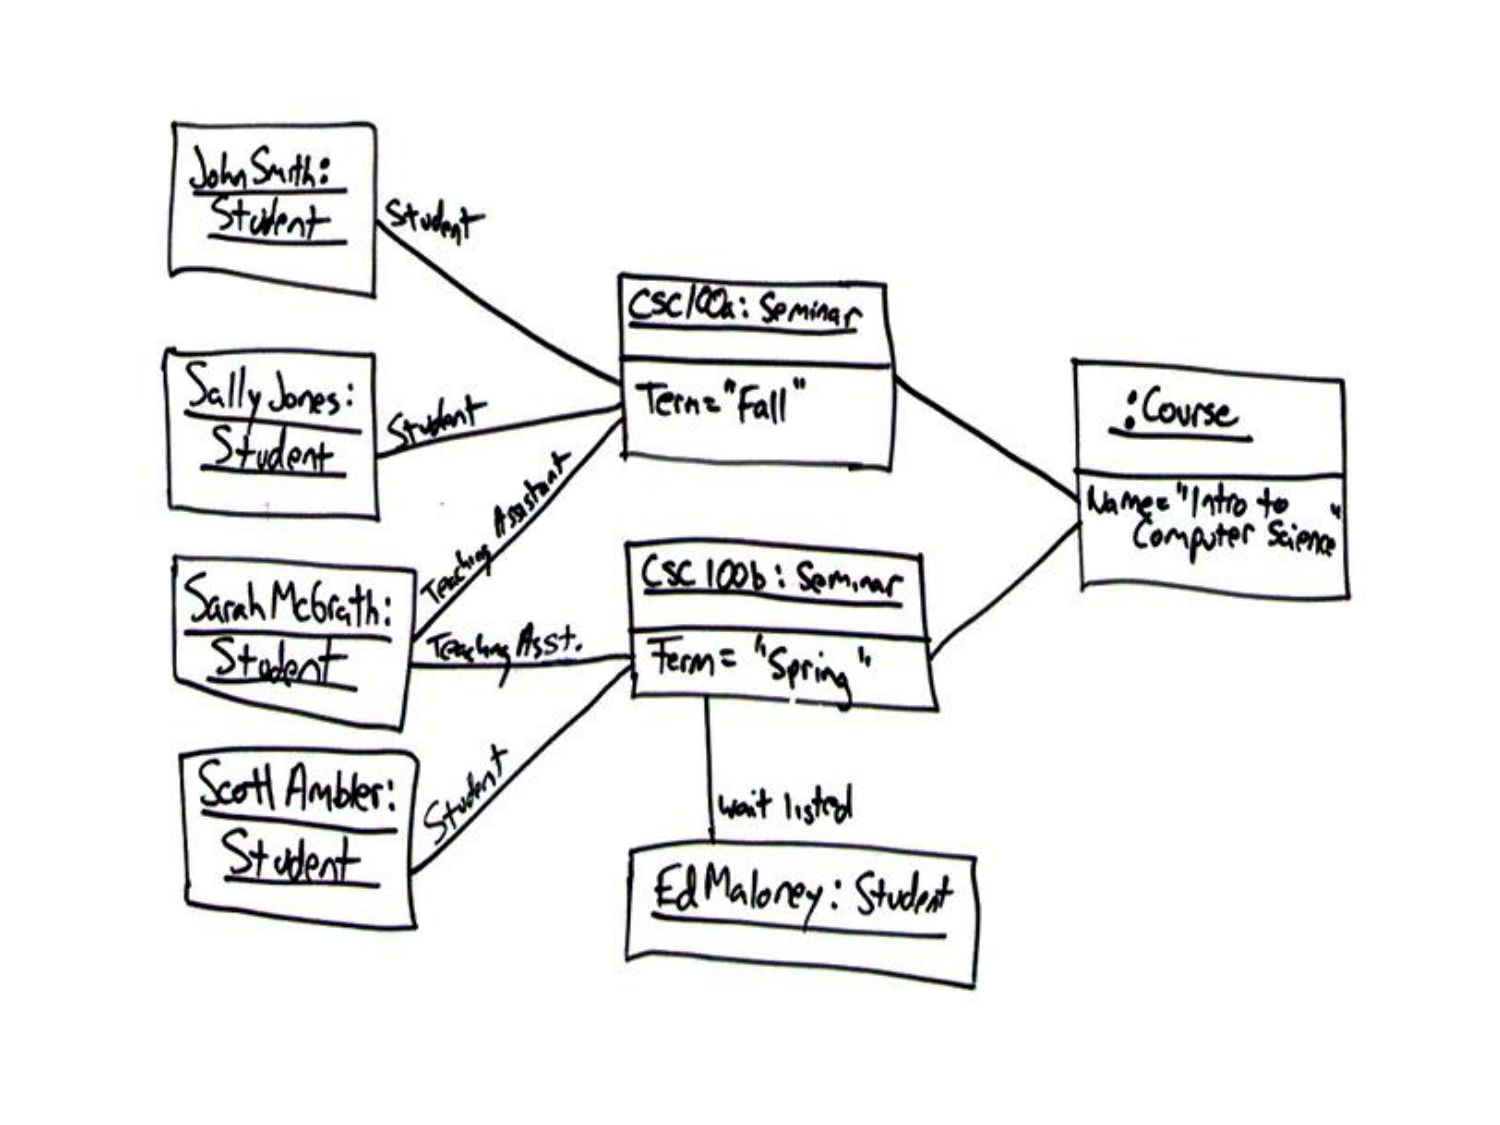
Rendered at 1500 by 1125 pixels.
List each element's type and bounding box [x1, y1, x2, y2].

picture [140, 74, 1388, 1011]
